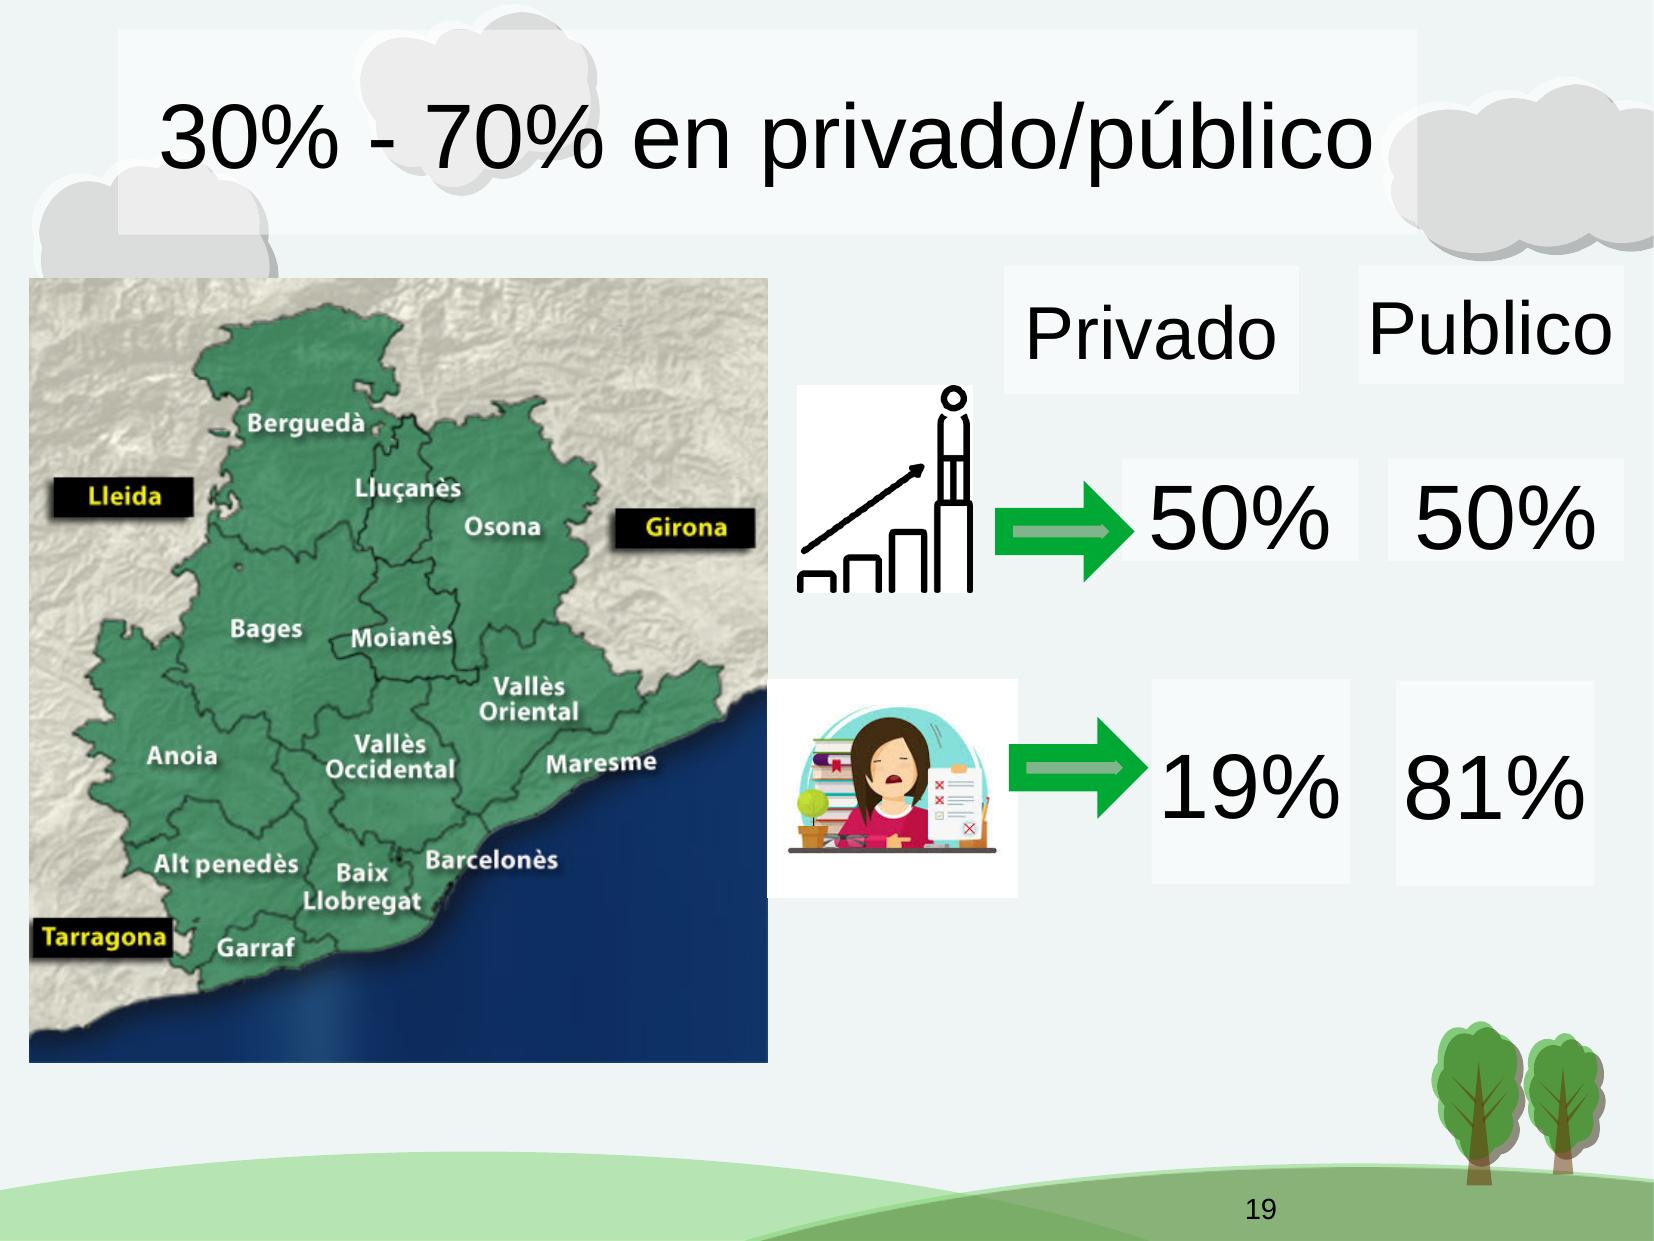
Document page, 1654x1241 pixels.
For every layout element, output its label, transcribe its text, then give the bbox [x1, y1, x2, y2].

title Privado [1003, 265, 1300, 395]
title 50% [1387, 458, 1625, 562]
picture [797, 385, 973, 593]
picture [29, 279, 1018, 1063]
text_box [1017, 738, 1136, 798]
text_box [1003, 501, 1123, 562]
title Publico [1358, 265, 1625, 384]
title 30% - 70% en privado/público [118, 29, 1418, 235]
title 19% [1151, 679, 1351, 885]
title 81% [1396, 680, 1595, 886]
title 50% [1122, 458, 1359, 562]
text_box [1244, 1190, 1630, 1241]
